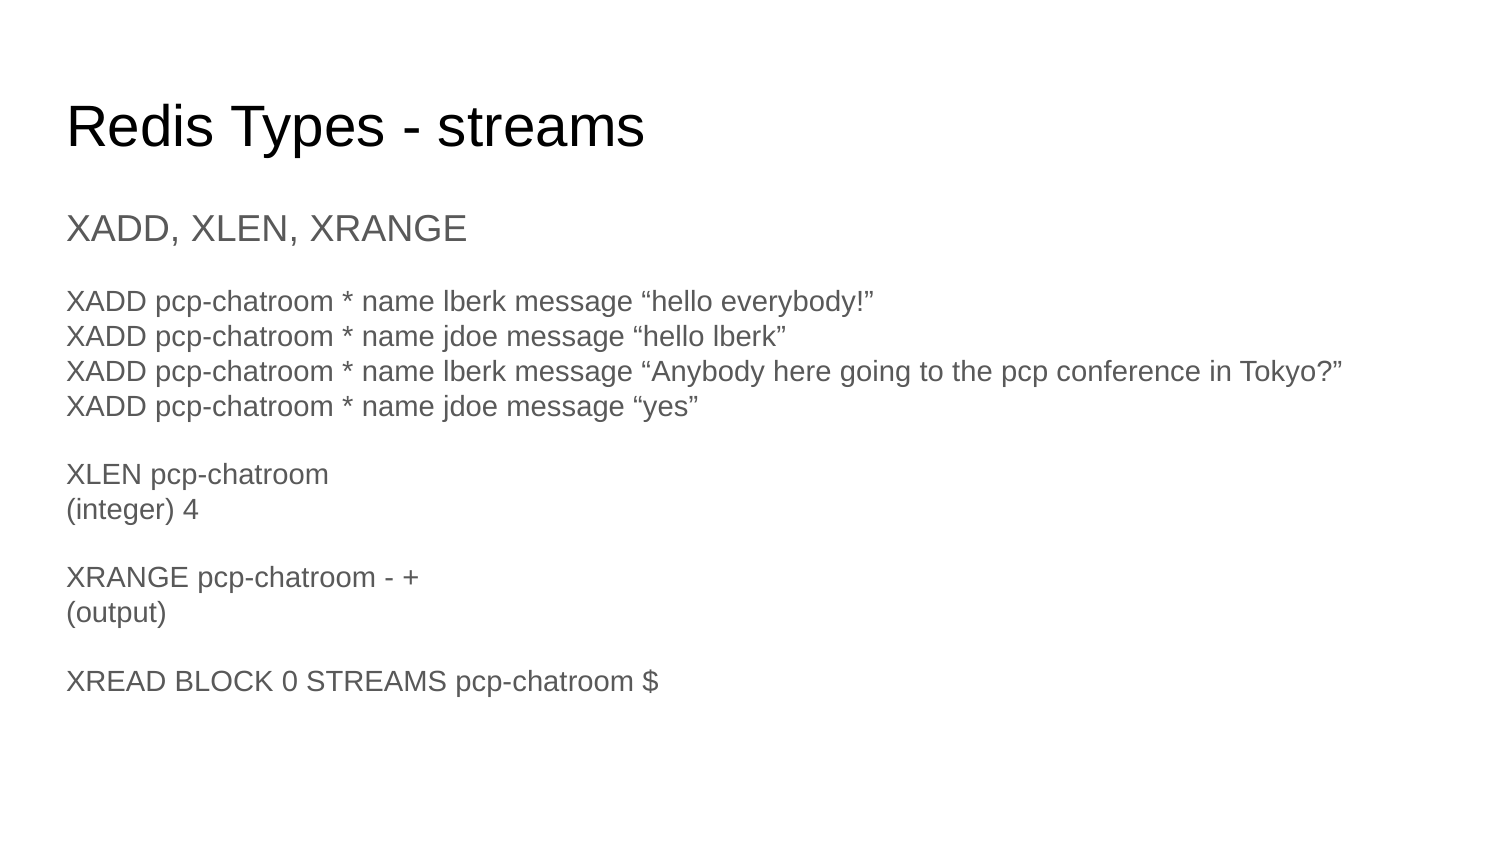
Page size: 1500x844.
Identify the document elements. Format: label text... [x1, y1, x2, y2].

title Redis Types - streams [51, 72, 1449, 167]
list XADD, XLEN, XRANGE XADD pcp-chatroom * name lberk message “hello everybody!” XADD pcp-chatroom * name jdoe message “hello lberk” XADD pcp-chatroom * name lberk message “Anybody here going to the pcp conference in Tokyo?” XADD pcp-chatroom * name jdoe message “yes” XLEN pcp-chatroom (integer) 4 XRANGE pcp-chatroom - + (output) XREAD BLOCK 0 STREAMS pcp-chatroom $ [51, 189, 1449, 750]
